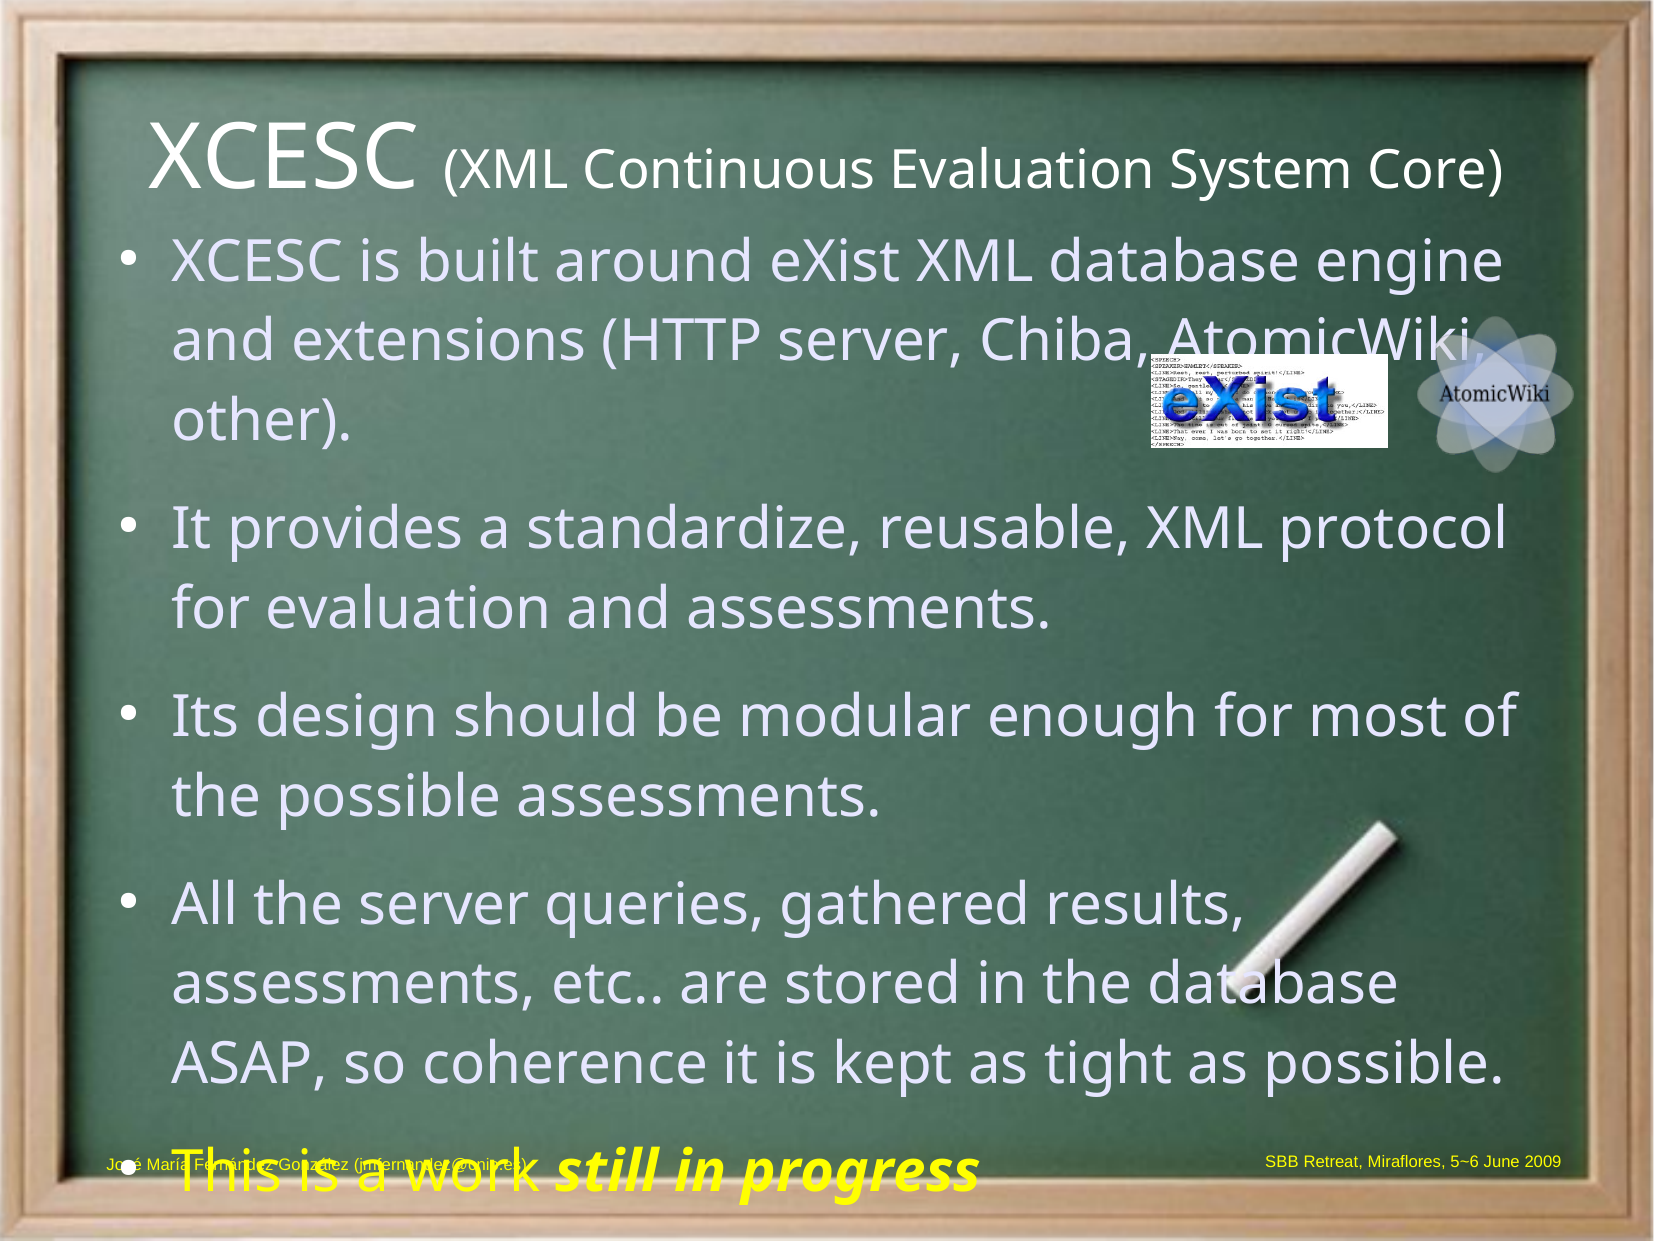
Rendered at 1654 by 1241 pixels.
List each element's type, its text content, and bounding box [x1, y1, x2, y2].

title XCESC (XML Continuous Evaluation System Core) [82, 56, 1571, 219]
list XCESC is built around eXist XML database engine and extensions (HTTP server, Chiba, AtomicWiki, other). It provides a standardize, reusable, XML protocol for evaluation and assessments. Its design should be modular enough for most of the possible assessments. All the server queries, gathered results, assessments, etc.. are stored in the database ASAP, so coherence it is kept as tight as possible. This is a work still in progress [82, 219, 1571, 1151]
picture [0, 0, 1654, 1241]
